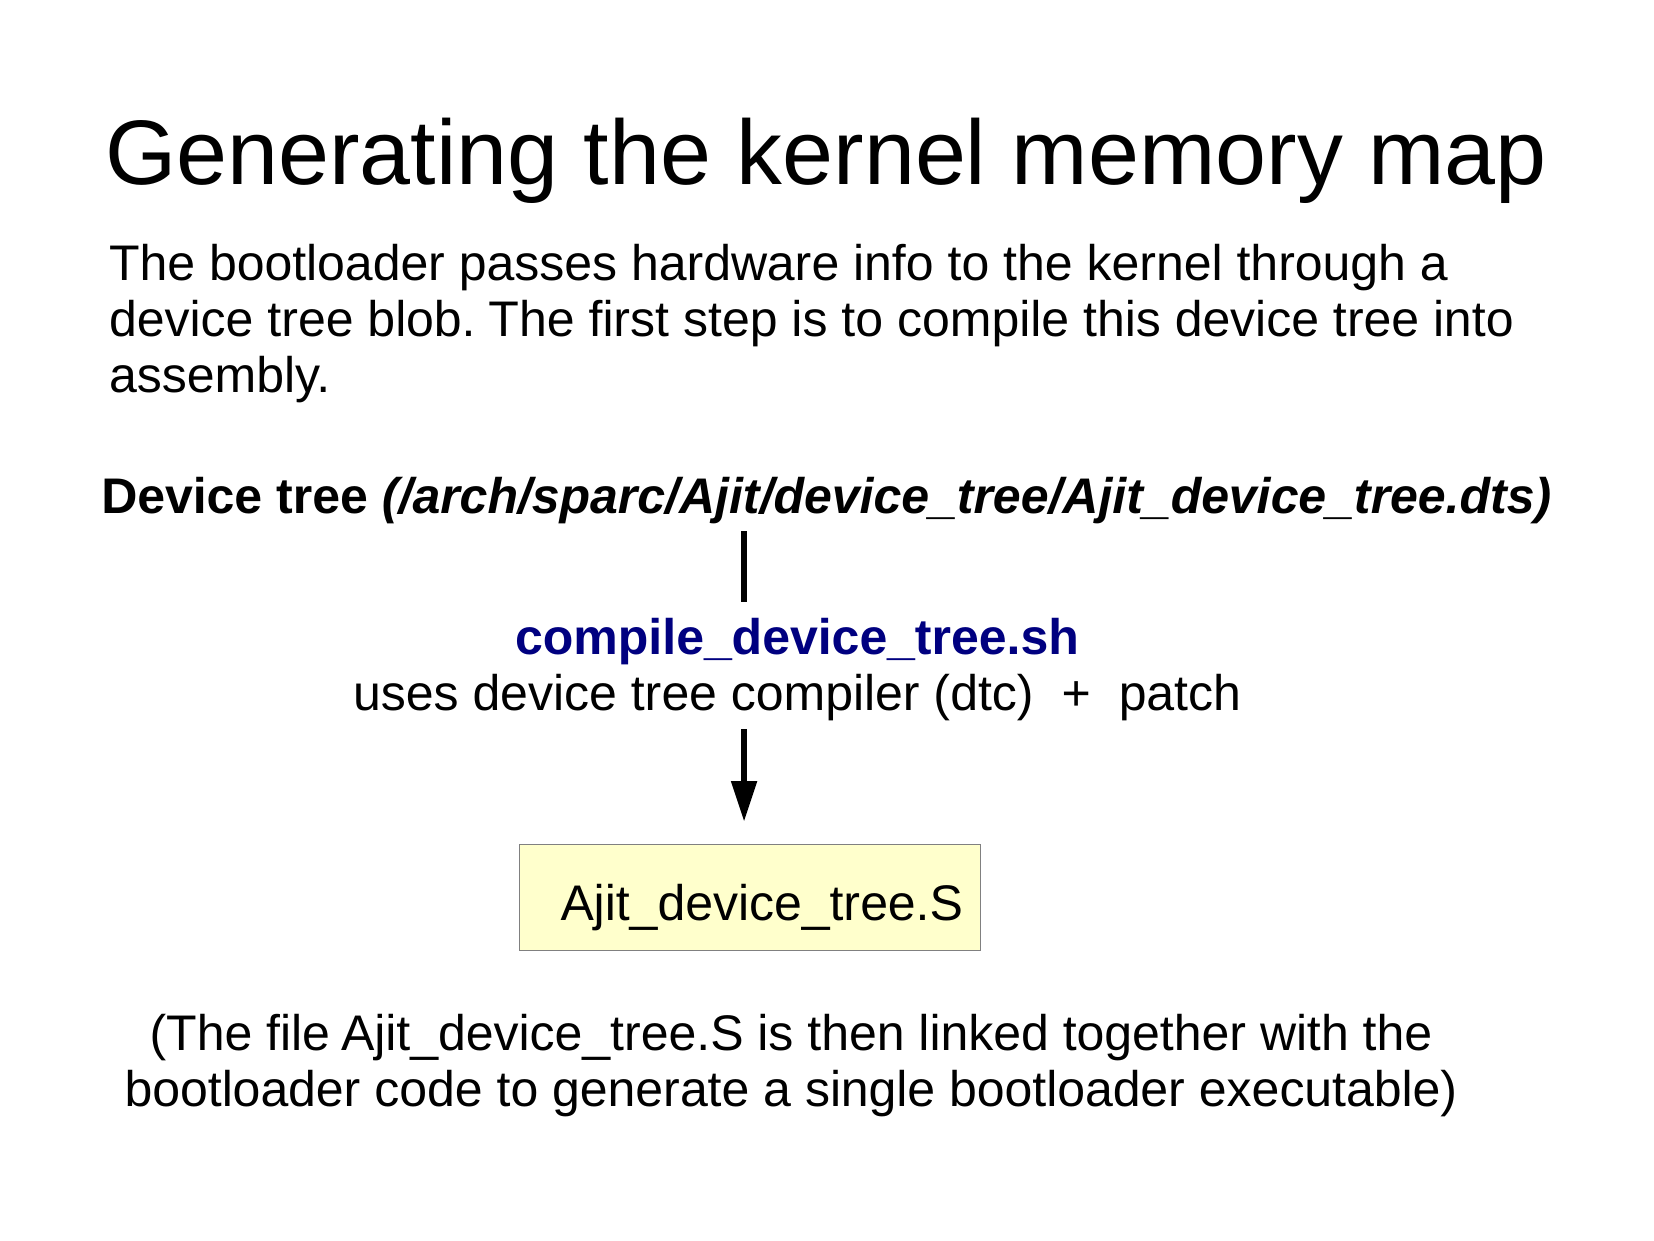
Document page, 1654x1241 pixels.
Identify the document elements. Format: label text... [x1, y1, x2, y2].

text_box Device tree (/arch/sparc/Ajit/device_tree/Ajit_device_tree.dts) [82, 460, 1571, 532]
text_box [519, 939, 981, 951]
text_box [519, 844, 981, 868]
title Generating the kernel memory map [82, 49, 1571, 257]
text_box (The file Ajit_device_tree.S is then linked together with the bootloader code to generate a single bootloader executable) [70, 998, 1512, 1140]
text_box The bootloader passes hardware info to the kernel through a device tree blob. The first step is to compile this device tree into assembly. [94, 228, 1583, 411]
text_box Ajit_device_tree.S [389, 868, 1134, 939]
text_box compile_device_tree.sh uses device tree compiler (dtc) + patch [141, 602, 1453, 729]
